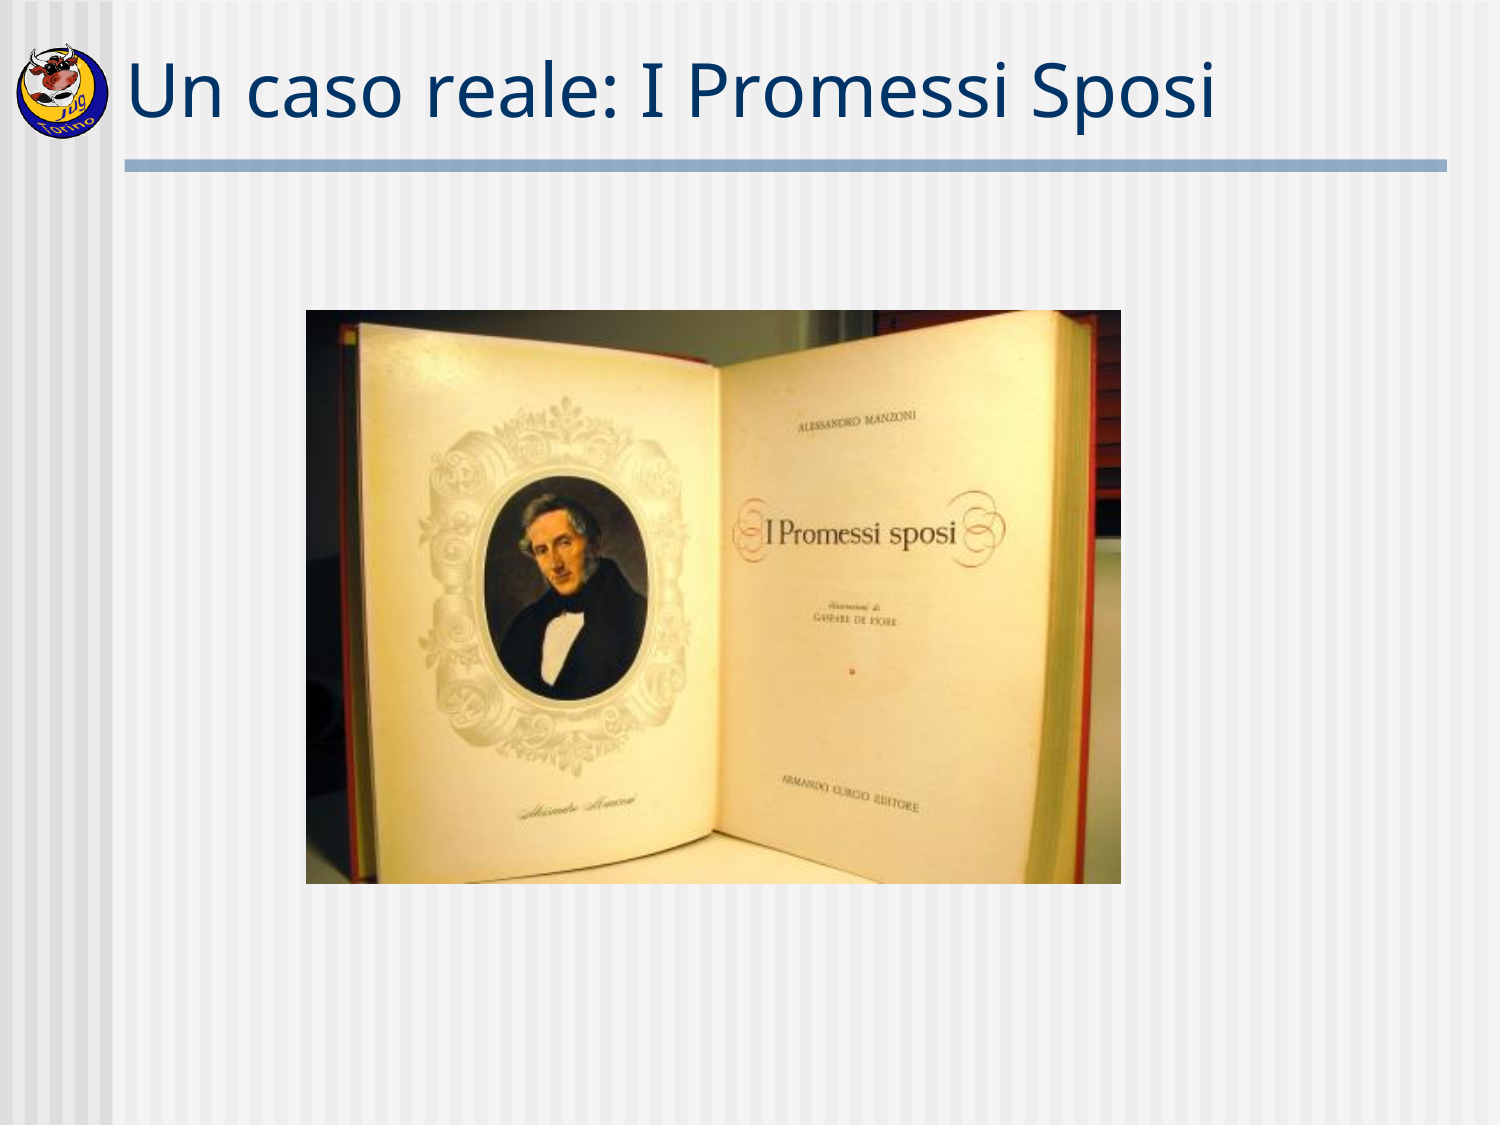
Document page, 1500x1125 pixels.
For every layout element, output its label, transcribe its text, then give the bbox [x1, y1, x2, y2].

picture [306, 310, 1121, 884]
picture [5, 36, 119, 149]
title Un caso reale: I Promessi Sposi [124, 50, 1482, 138]
